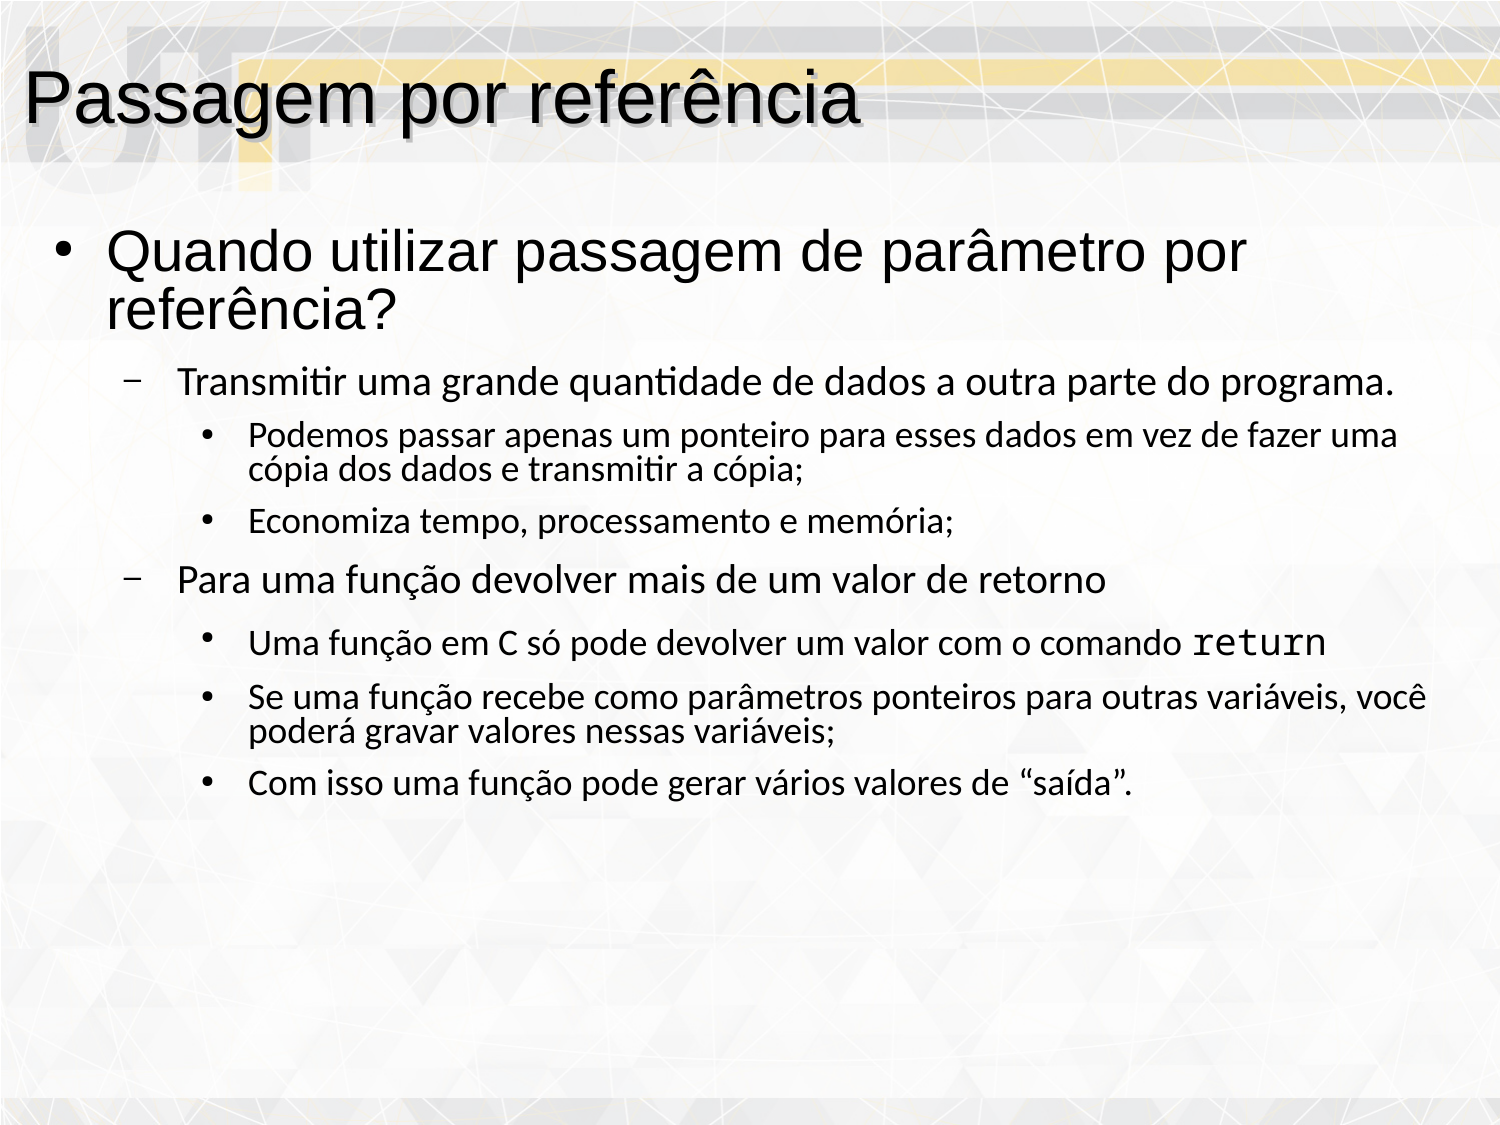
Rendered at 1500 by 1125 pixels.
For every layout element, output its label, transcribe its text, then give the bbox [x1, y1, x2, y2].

title Passagem por referência [23, 18, 1489, 178]
list Quando utilizar passagem de parâmetro por referência? Transmitir uma grande quantidade de dados a outra parte do programa. Podemos passar apenas um ponteiro para esses dados em vez de fazer uma cópia dos dados e transmitir a cópia; Economiza tempo, processamento e memória; Para uma função devolver mais de um valor de retorno Uma função em C só pode devolver um valor com o comando return Se uma função recebe como parâmetros ponteiros para outras variáveis, você poderá gravar valores nessas variáveis; Com isso uma função pode gerar vários valores de “saída”. [35, 224, 1477, 1087]
